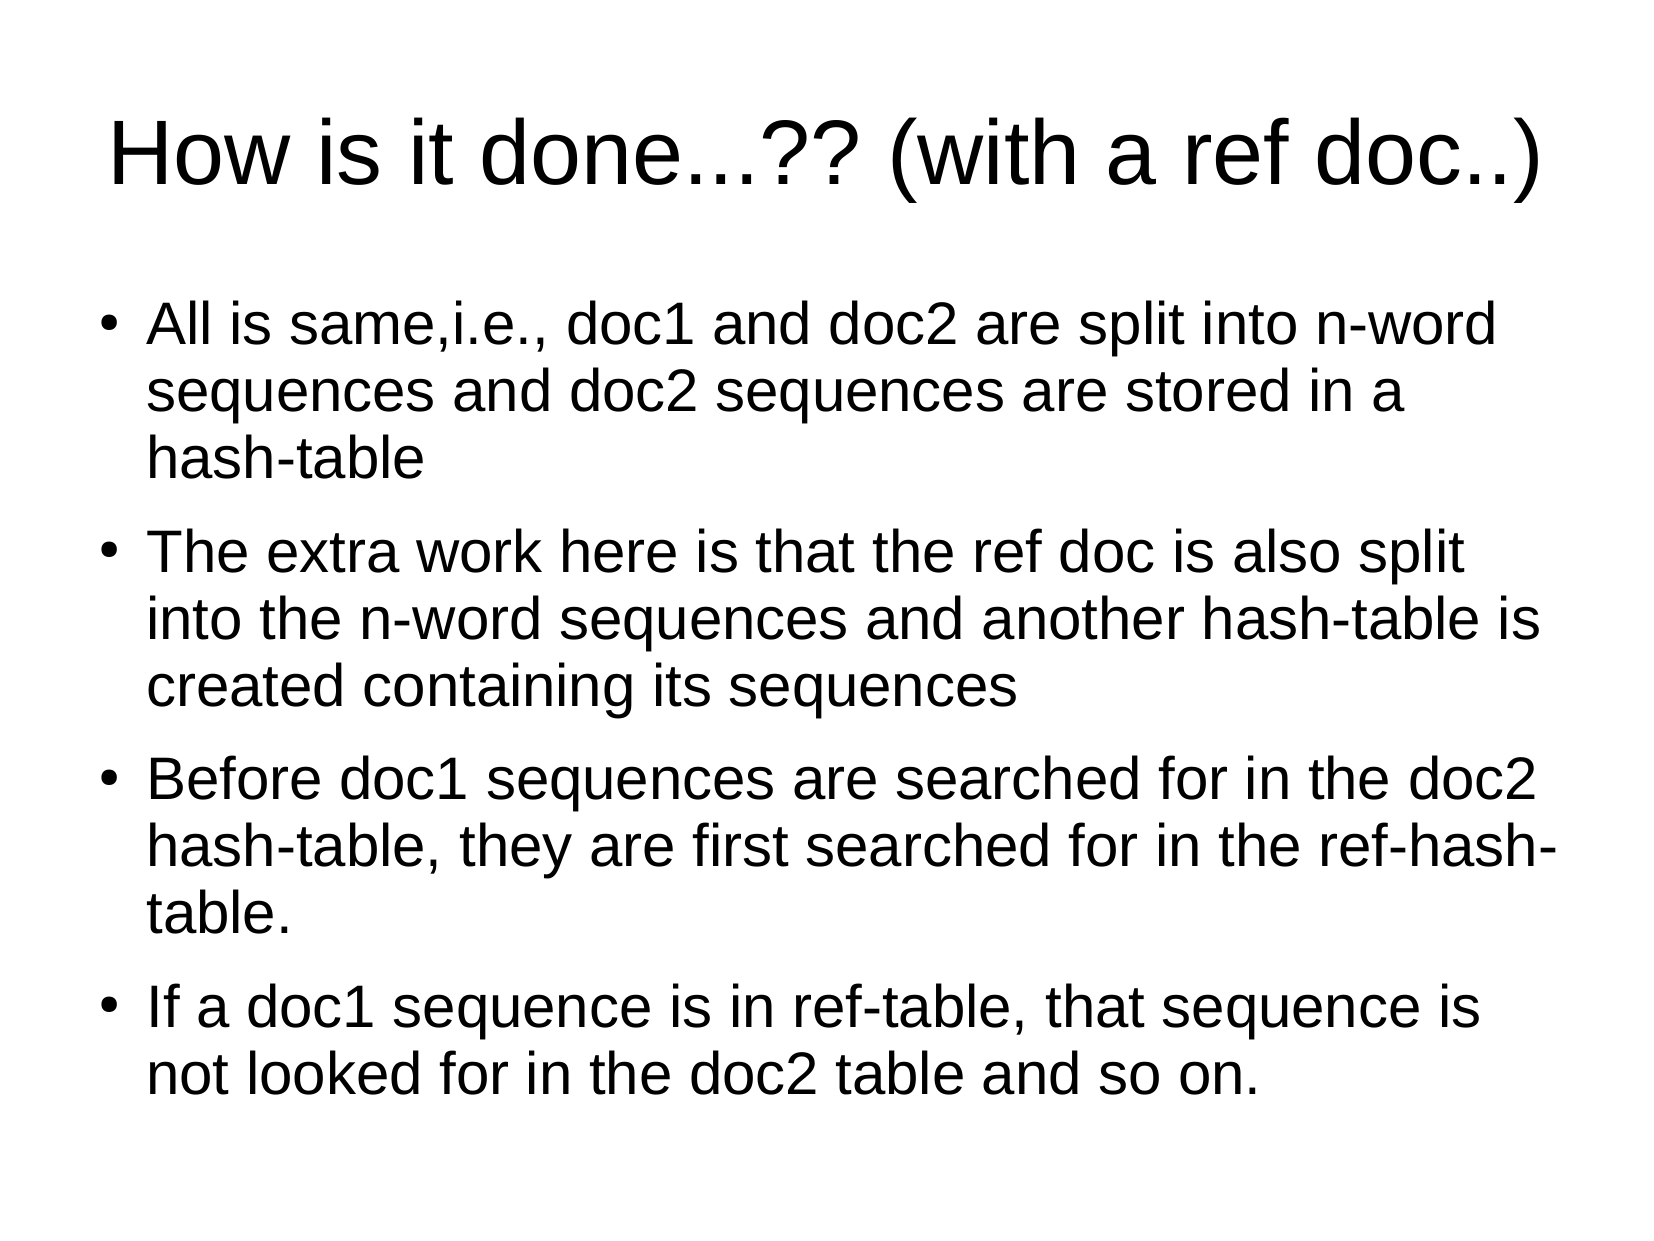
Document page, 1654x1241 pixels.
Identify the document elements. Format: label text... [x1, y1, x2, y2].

list All is same,i.e., doc1 and doc2 are split into n-word sequences and doc2 sequences are stored in a hash-table The extra work here is that the ref doc is also split into the n-word sequences and another hash-table is created containing its sequences Before doc1 sequences are searched for in the doc2 hash-table, they are first searched for in the ref-hash-table. If a doc1 sequence is in ref-table, that sequence is not looked for in the doc2 table and so on. [82, 290, 1571, 1109]
title How is it done...?? (with a ref doc..) [82, 49, 1571, 257]
